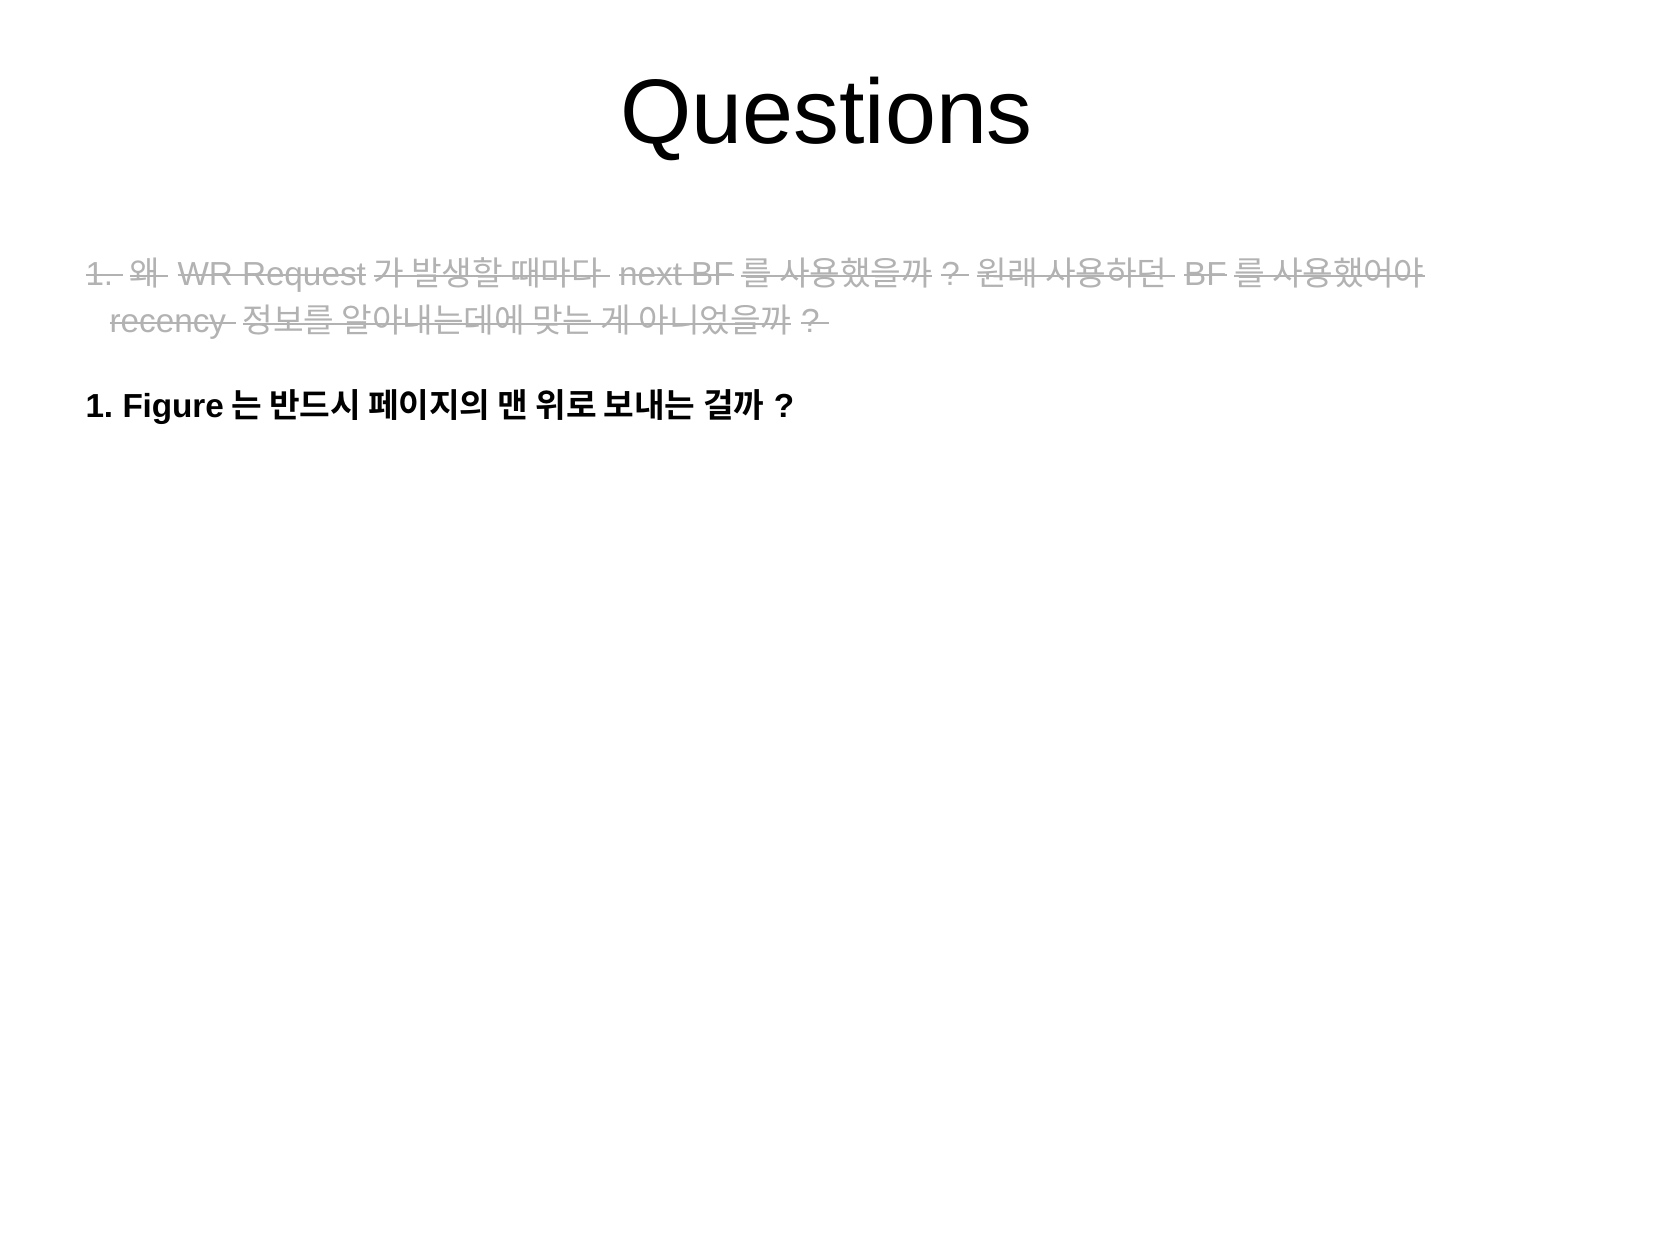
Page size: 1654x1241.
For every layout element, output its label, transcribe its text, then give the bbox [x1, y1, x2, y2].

title Questions [82, 8, 1571, 216]
text_box 1. 왜 WR Request가 발생할 때마다 next BF를 사용했을까? 원래 사용하던 BF를 사용했어야 recency 정보를 알아내는데에 맞는 게 아니었을까? 1. Figure는 반드시 페이지의 맨 위로 보내는 걸까? [70, 239, 1564, 588]
